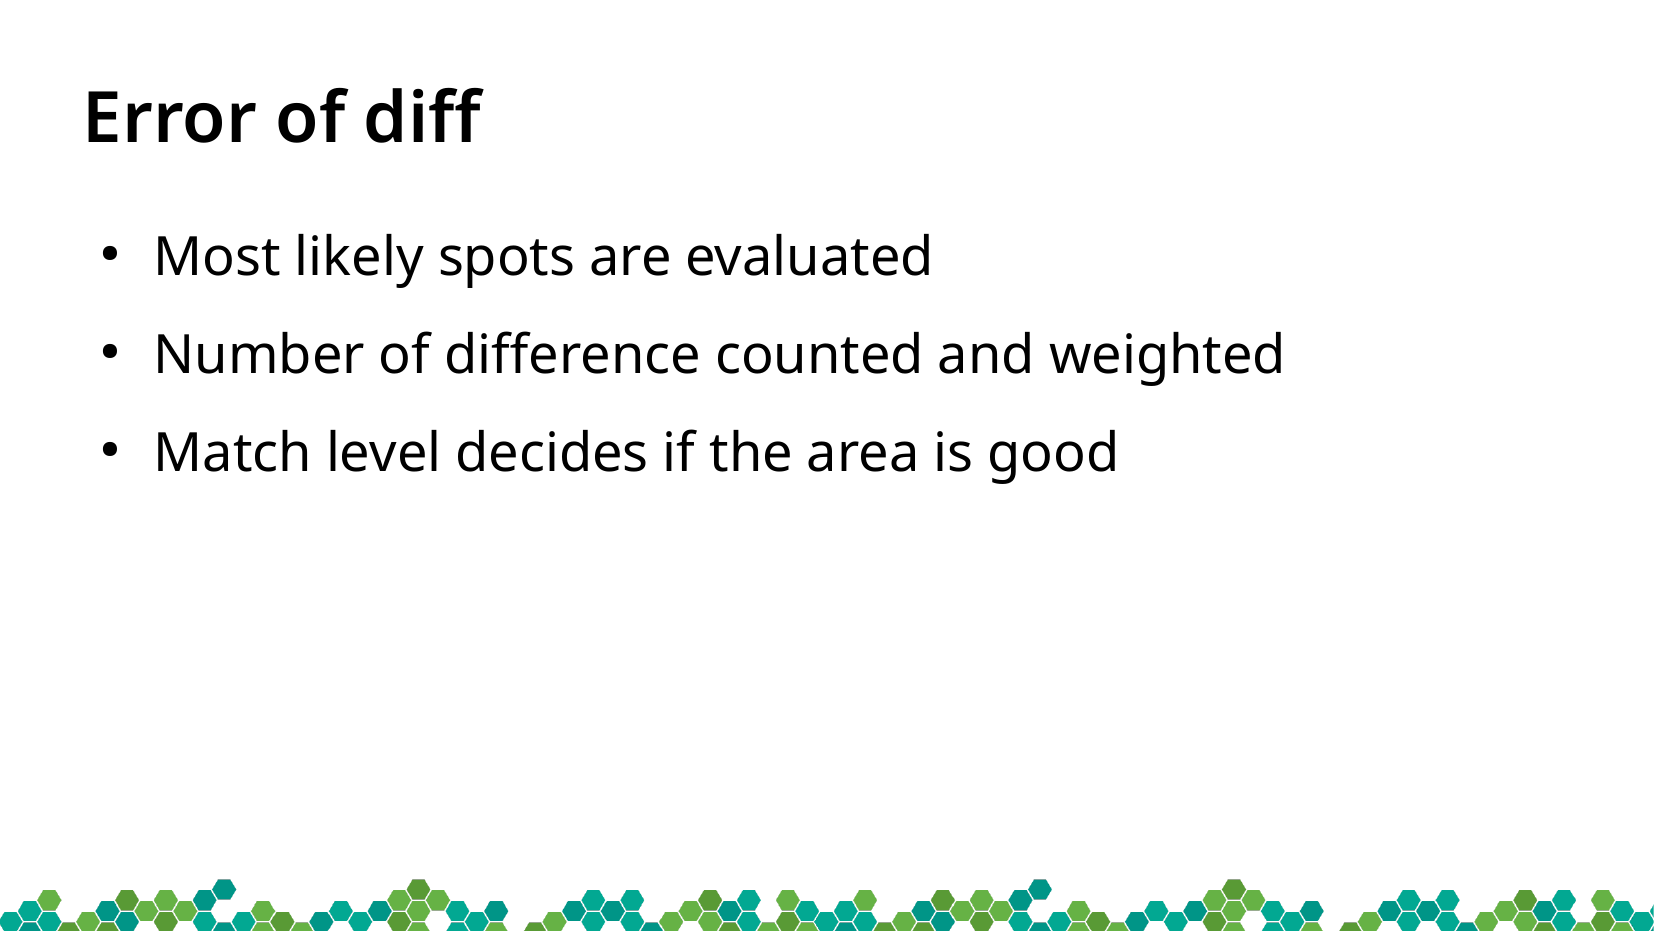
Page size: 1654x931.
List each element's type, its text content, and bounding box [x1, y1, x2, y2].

list Most likely spots are evaluated Number of difference counted and weighted Match level decides if the area is good [82, 217, 1571, 758]
picture [0, 871, 1654, 931]
title Error of diff [82, 37, 1571, 193]
